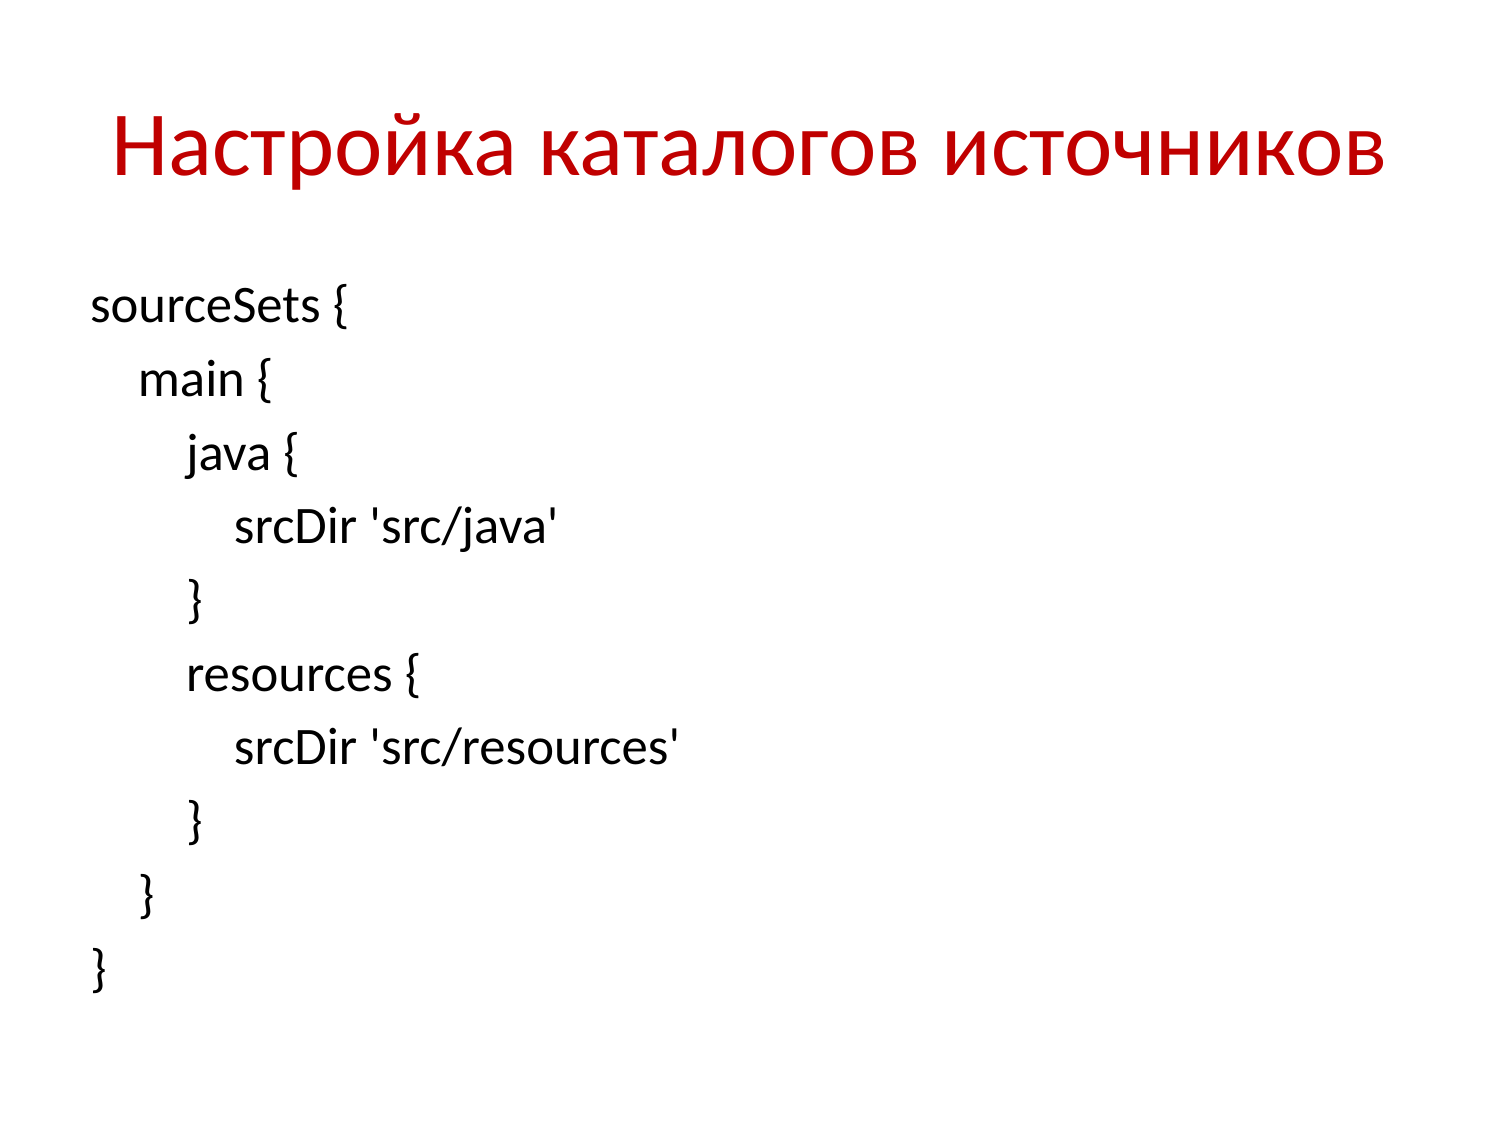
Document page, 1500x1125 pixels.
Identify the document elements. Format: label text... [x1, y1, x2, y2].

list sourceSets { main { java { srcDir 'src/java' } resources { srcDir 'src/resources' } } } [75, 262, 1425, 1005]
title Настройка каталогов источников [75, 45, 1425, 233]
